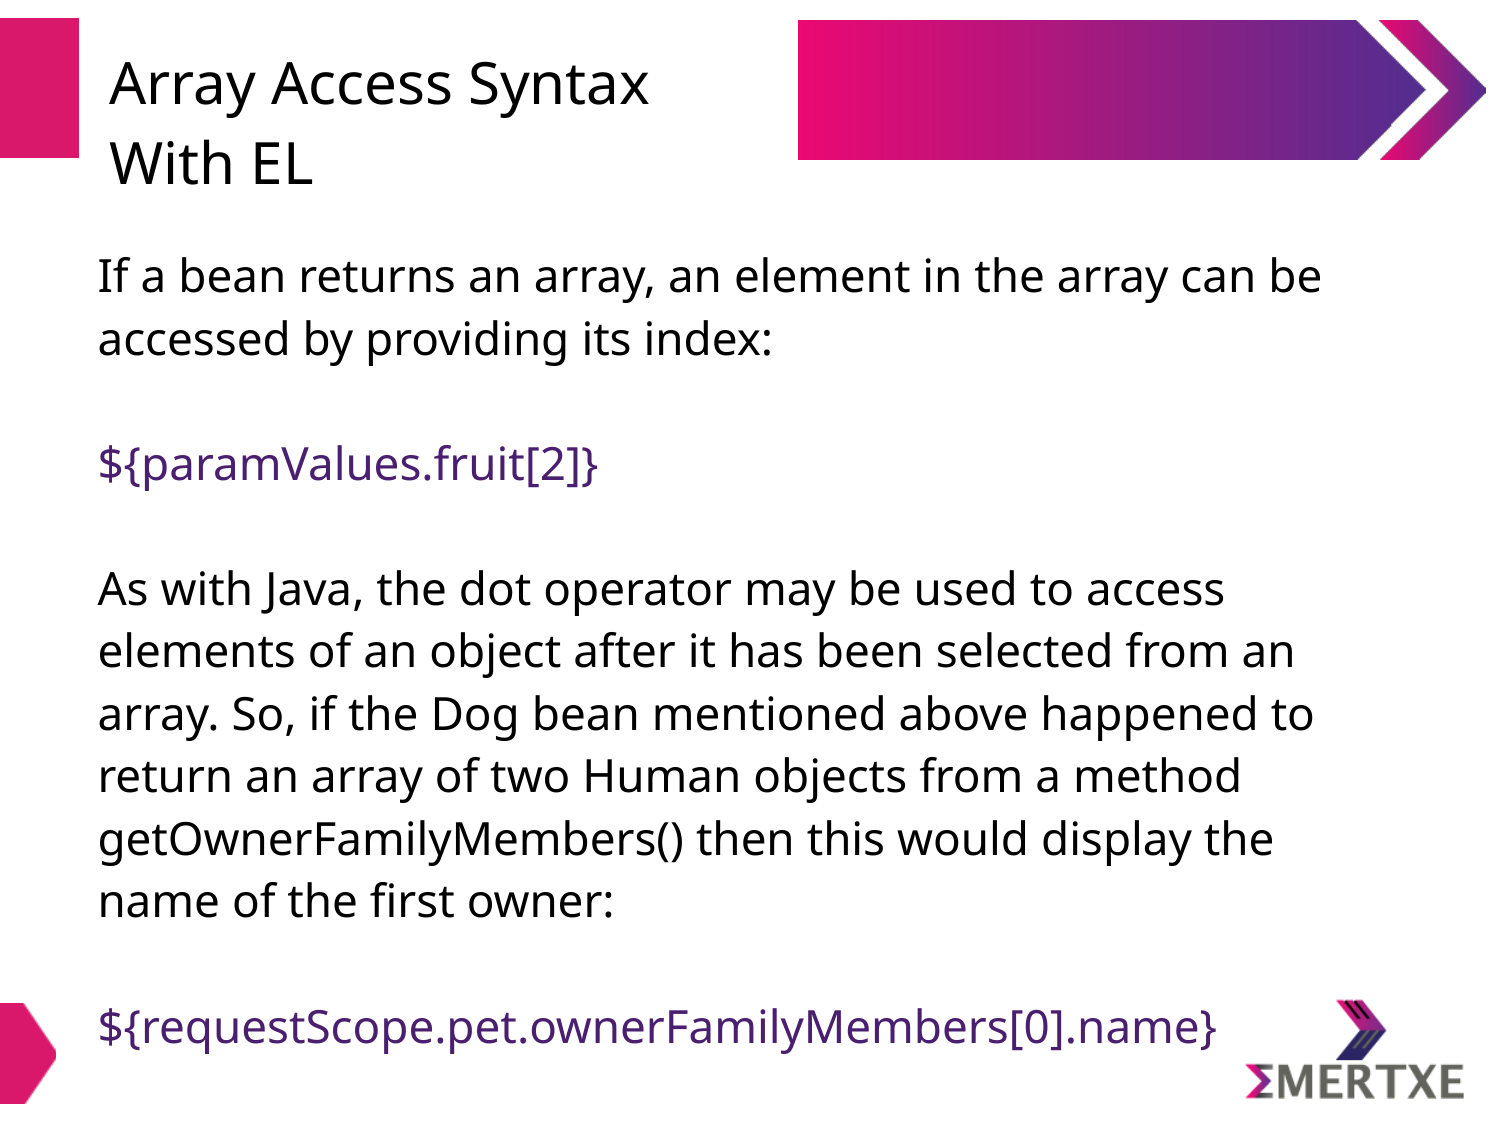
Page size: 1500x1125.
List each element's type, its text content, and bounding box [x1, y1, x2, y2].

text_box If a bean returns an array, an element in the array can be accessed by providing its index: ${paramValues.fruit[2]} As with Java, the dot operator may be used to access elements of an object after it has been selected from an array. So, if the Dog bean mentioned above happened to return an array of two Human objects from a method getOwnerFamilyMembers() then this would display the name of the first owner: ${requestScope.pet.ownerFamilyMembers[0].name} [82, 236, 1418, 1031]
text_box Array Access Syntax With EL [94, 35, 756, 187]
picture [798, 20, 1486, 160]
picture [1245, 996, 1465, 1099]
